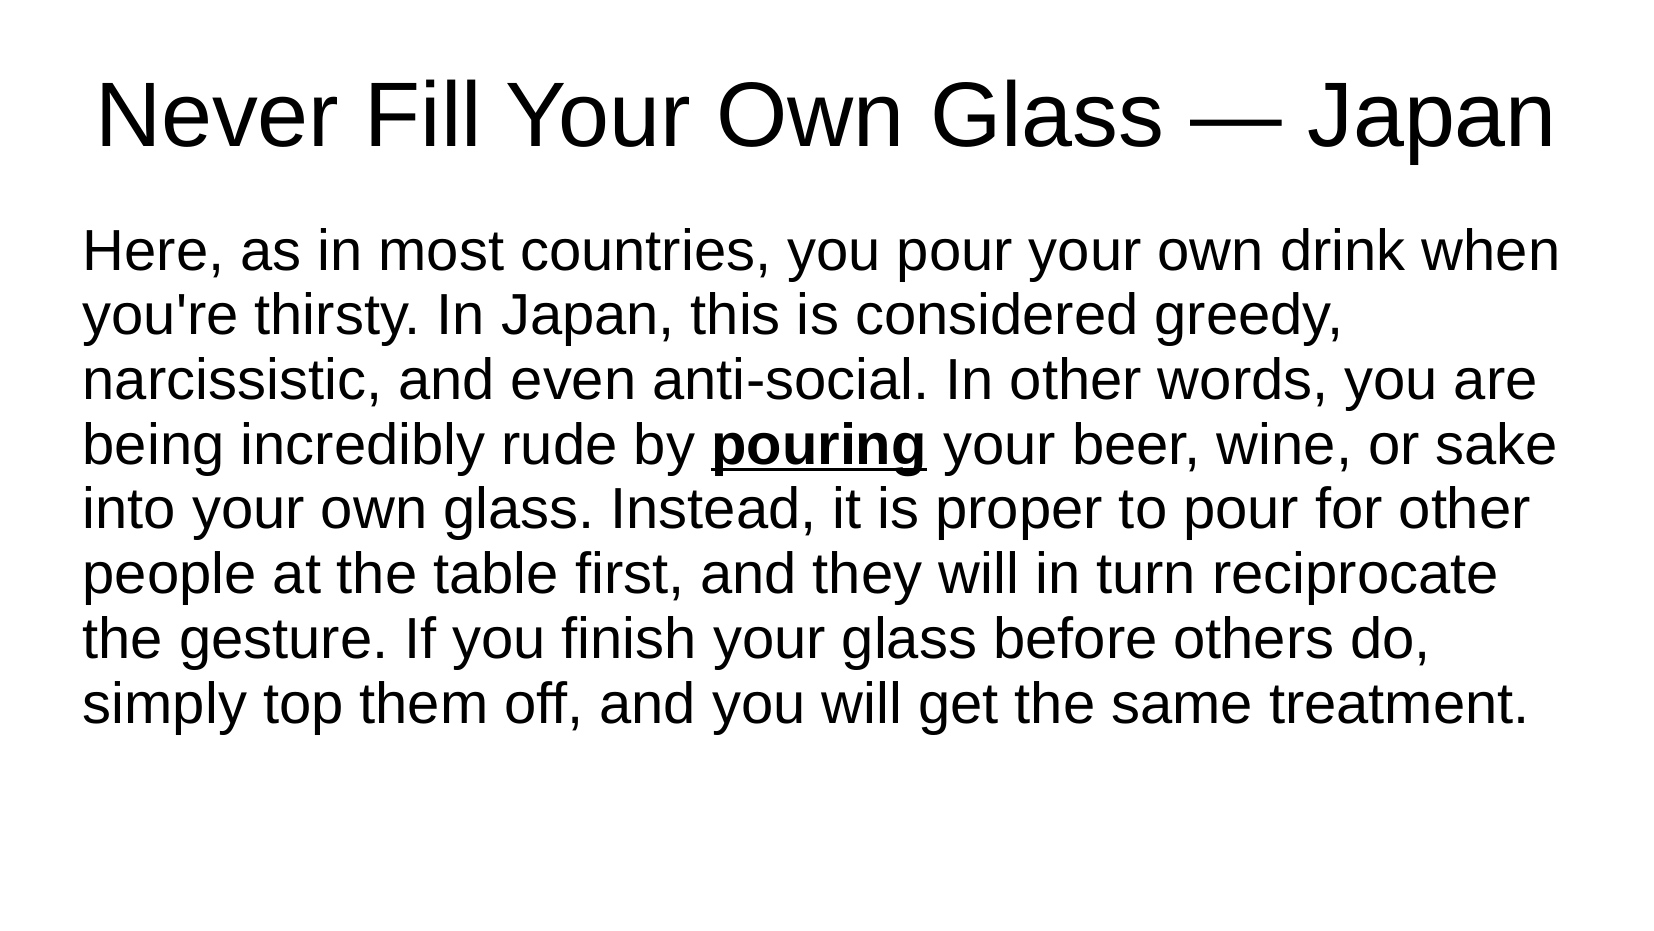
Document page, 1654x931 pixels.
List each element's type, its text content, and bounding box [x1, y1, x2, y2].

title Never Fill Your Own Glass — Japan [82, 37, 1571, 193]
list Here, as in most countries, you pour your own drink when you're thirsty. In Japan, this is considered greedy, narcissistic, and even anti-social. In other words, you are being incredibly rude by pouring your beer, wine, or sake into your own glass. Instead, it is proper to pour for other people at the table first, and they will in turn reciprocate the gesture. If you finish your glass before others do, simply top them off, and you will get the same treatment. [82, 217, 1571, 758]
